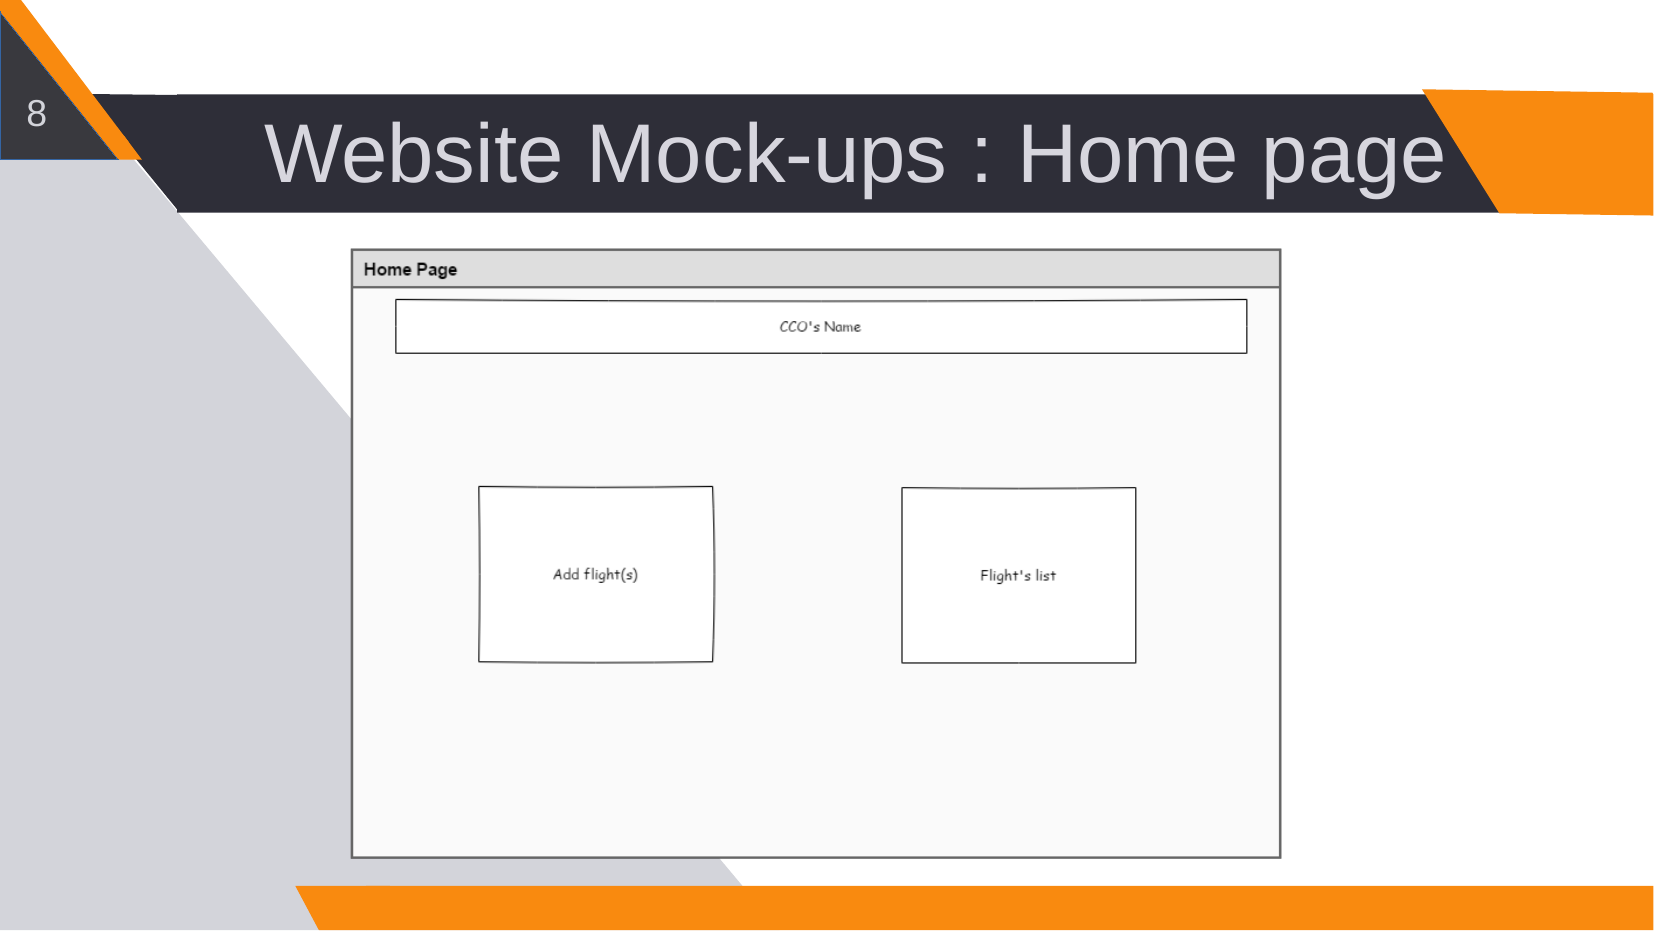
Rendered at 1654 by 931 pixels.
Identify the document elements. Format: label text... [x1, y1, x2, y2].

picture [213, 216, 1424, 875]
text_box [1421, 89, 1654, 216]
text_box 8 [11, 84, 48, 142]
text_box Website Mock-ups : Home page [177, 94, 1498, 213]
text_box [0, 0, 1654, 931]
